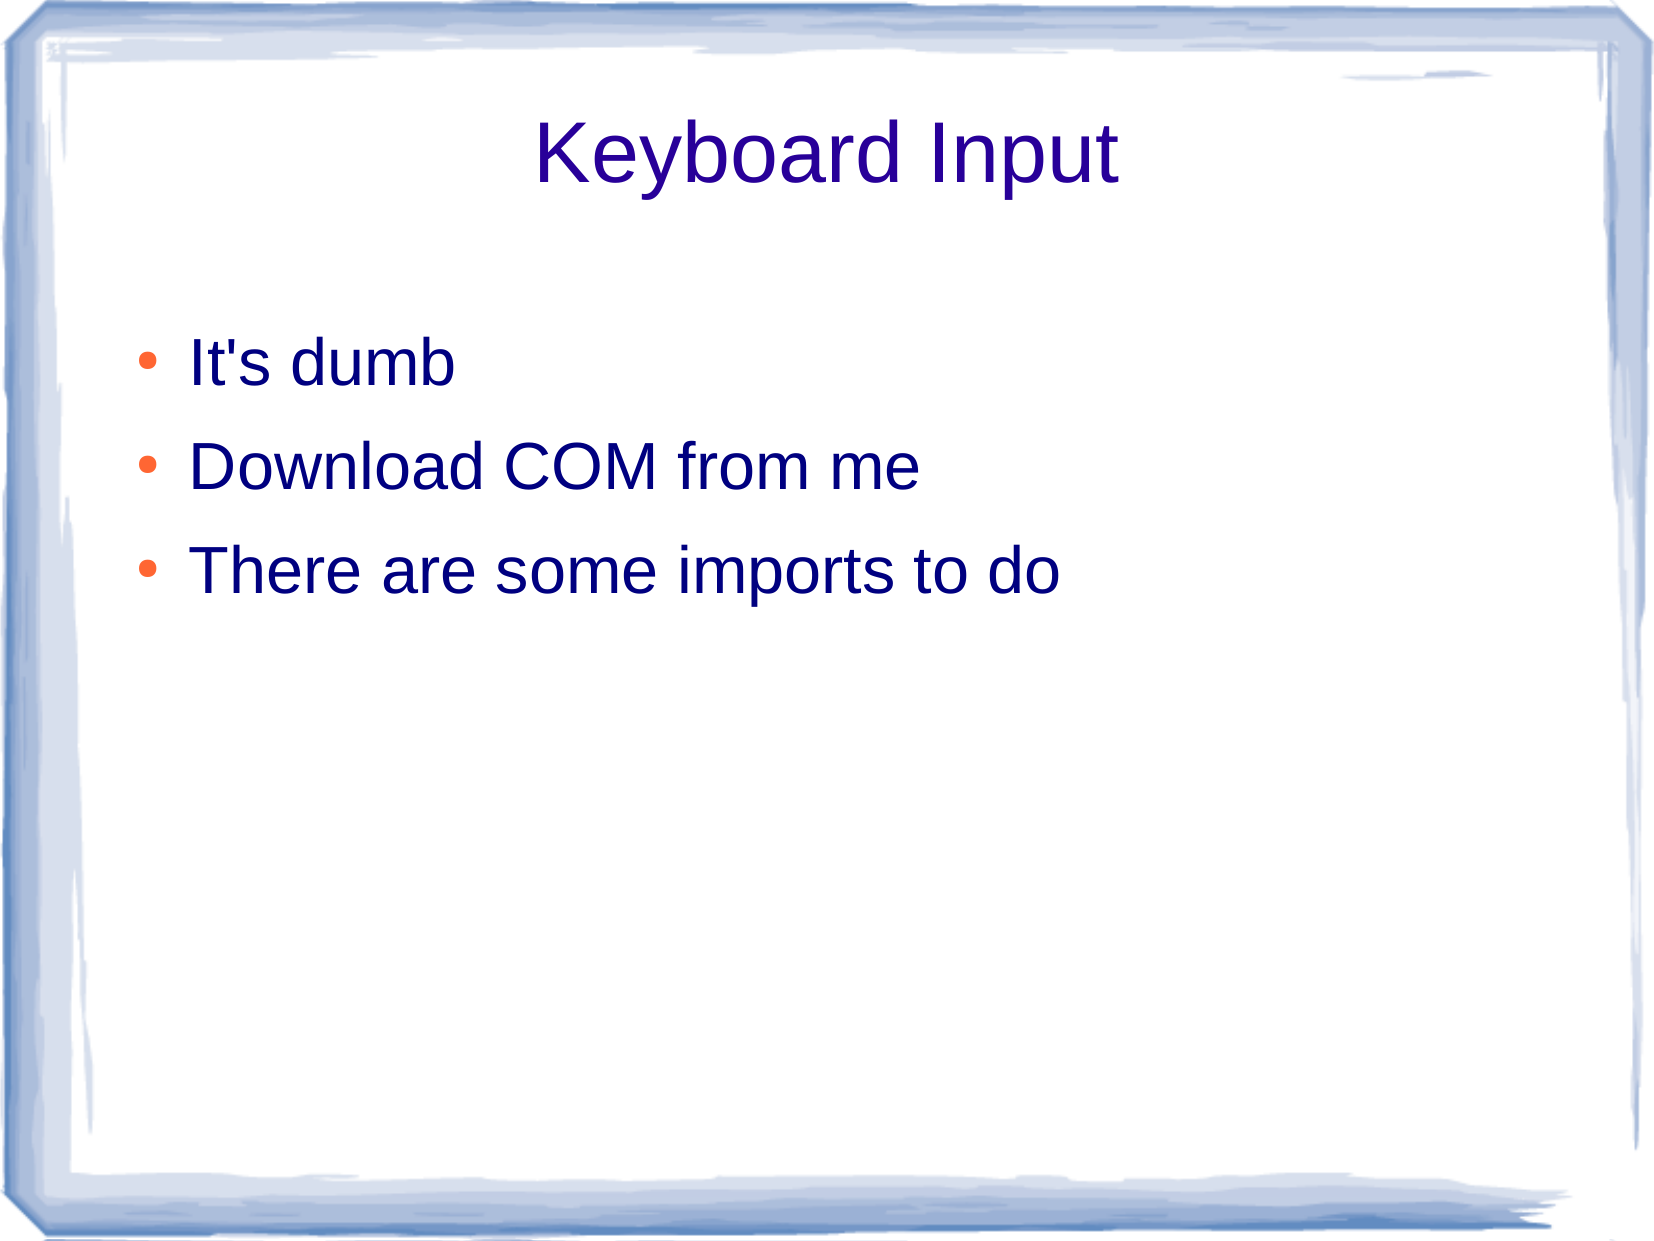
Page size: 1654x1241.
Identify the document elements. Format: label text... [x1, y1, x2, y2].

picture [0, 0, 1654, 1241]
list It's dumb Download COM from me There are some imports to do [118, 324, 1571, 1004]
title Keyboard Input [82, 49, 1571, 257]
